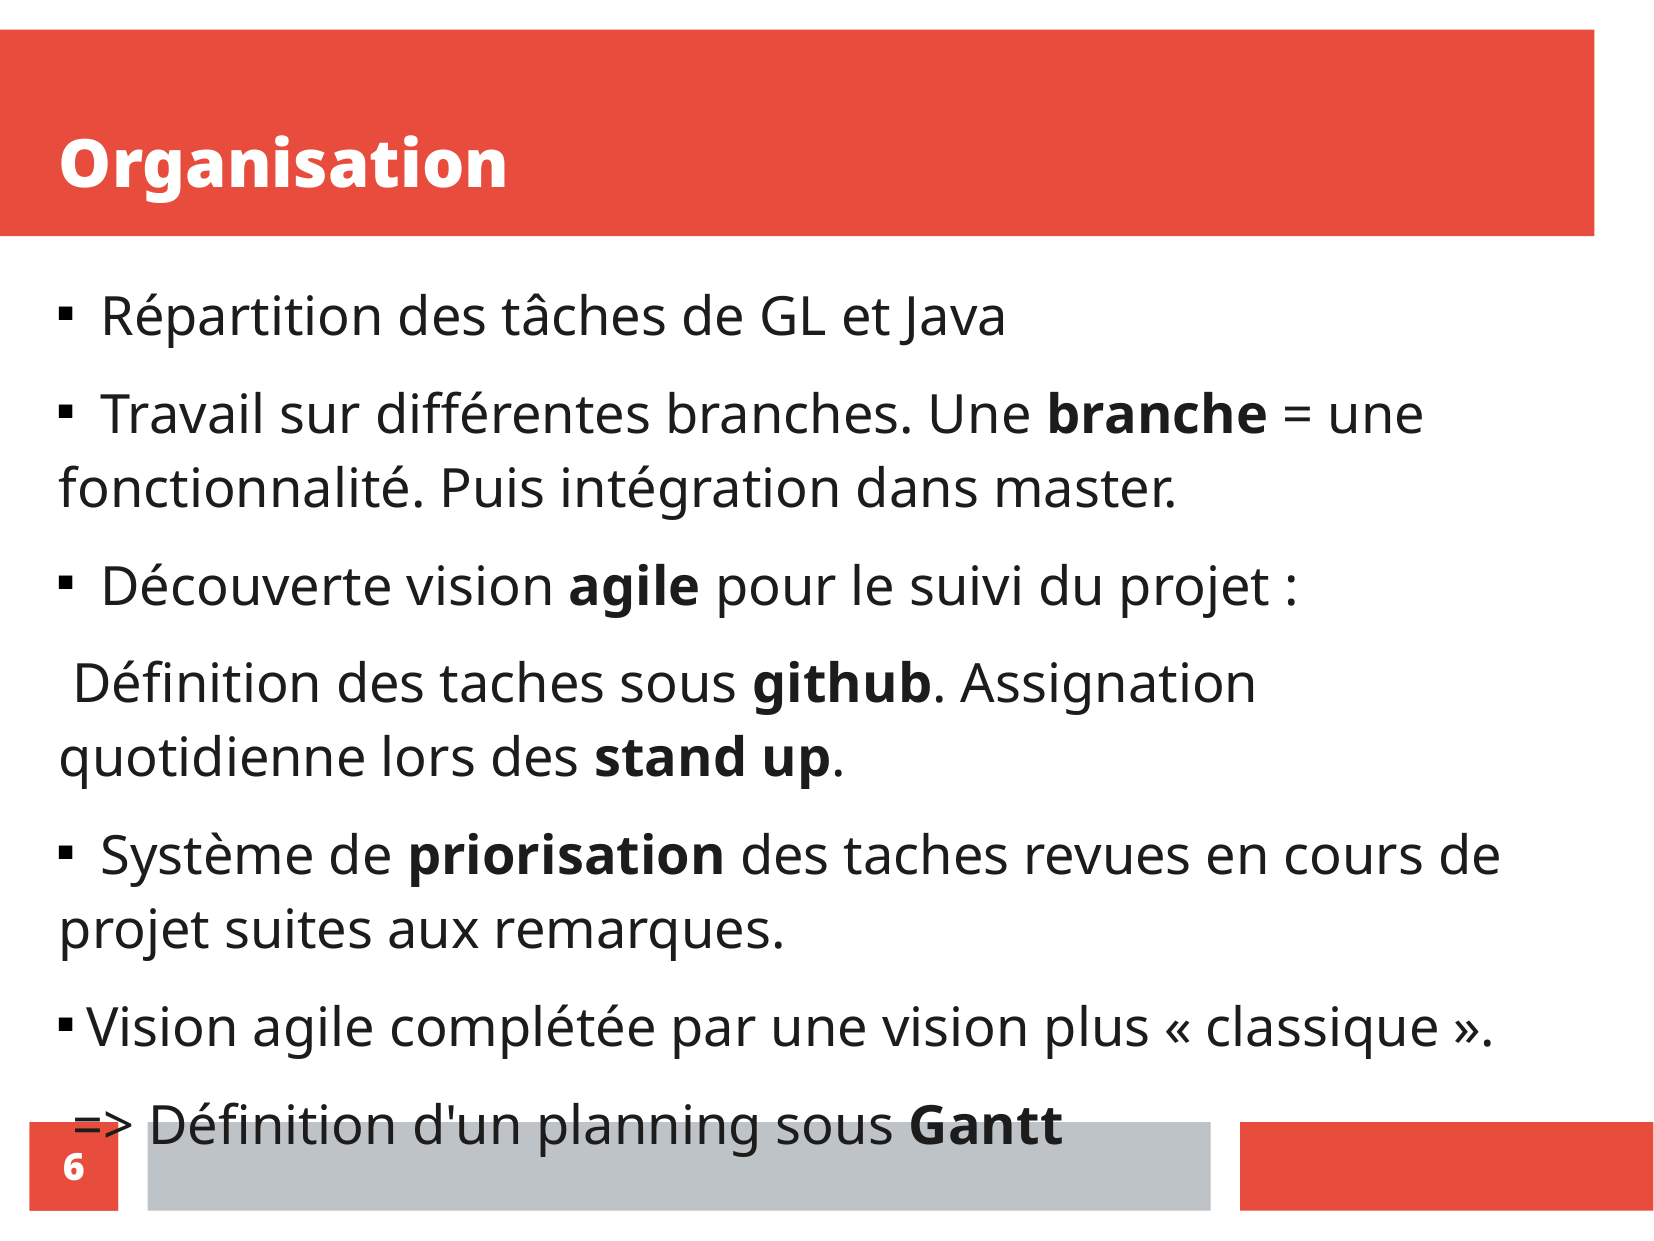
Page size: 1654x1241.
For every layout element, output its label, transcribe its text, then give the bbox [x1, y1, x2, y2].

title Organisation [59, 59, 1595, 207]
list Répartition des tâches de GL et Java Travail sur différentes branches. Une branche = une fonctionnalité. Puis intégration dans master. Découverte vision agile pour le suivi du projet : Définition des taches sous github. Assignation quotidienne lors des stand up. Système de priorisation des taches revues en cours de projet suites aux remarques. Vision agile complétée par une vision plus « classique ». => Définition d'un planning sous Gantt [59, 277, 1565, 1104]
